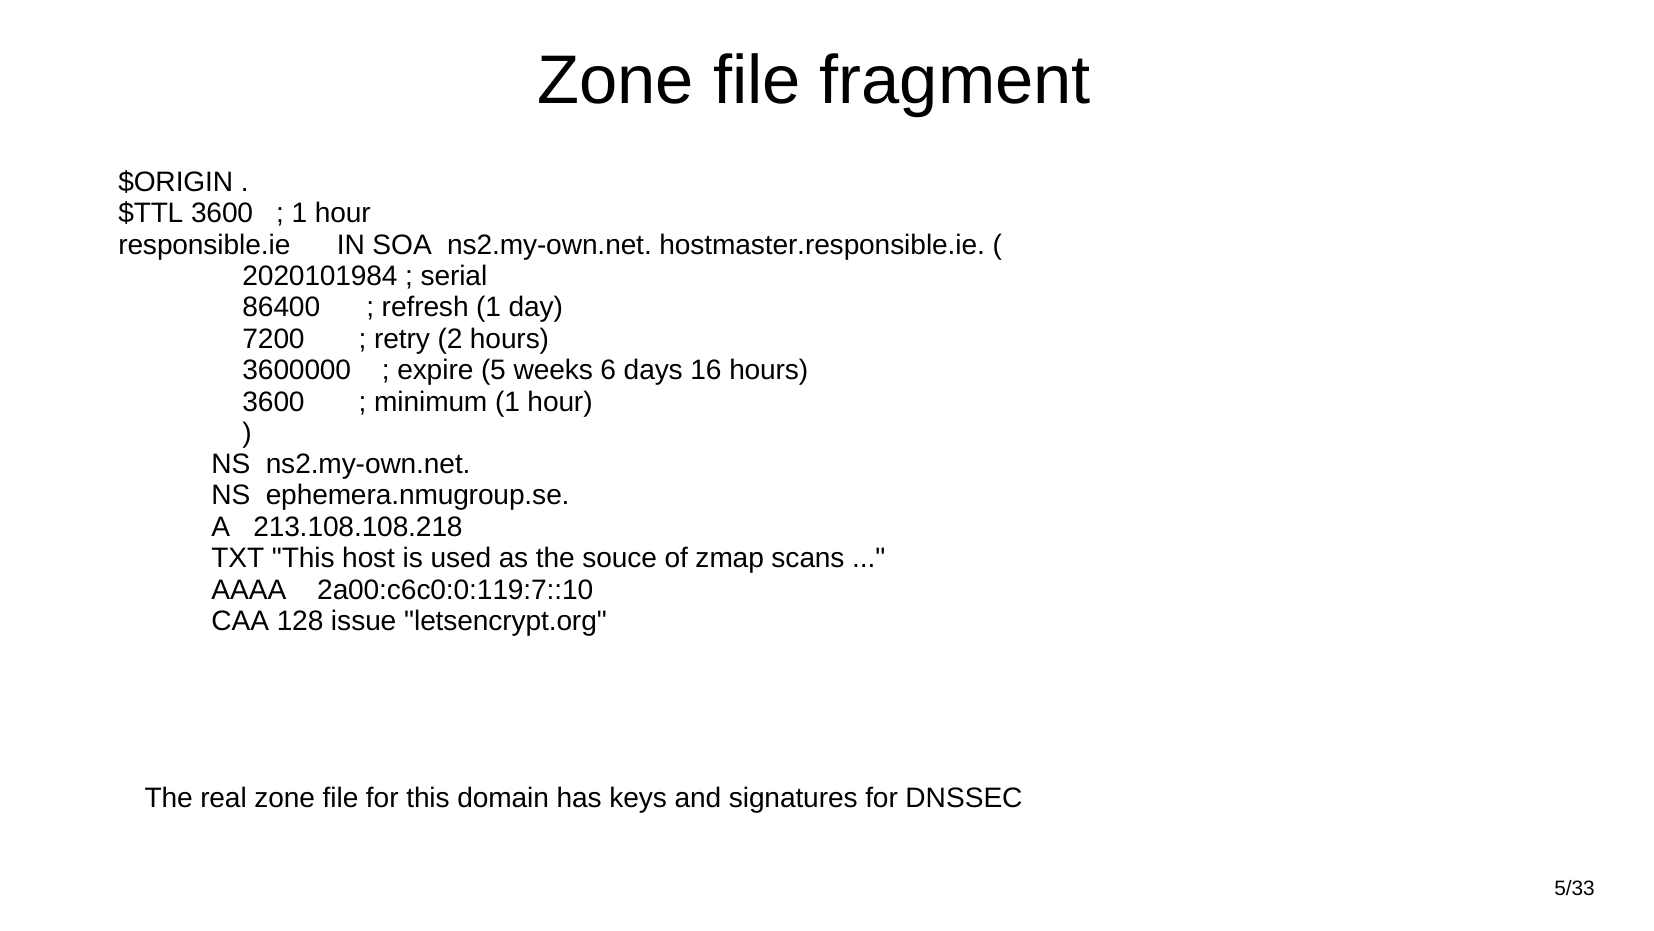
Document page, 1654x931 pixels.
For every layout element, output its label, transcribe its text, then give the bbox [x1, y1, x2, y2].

title Zone file fragment [71, 3, 1558, 158]
text_box The real zone file for this domain has keys and signatures for DNSSEC [129, 774, 1506, 842]
text_box $ORIGIN . $TTL 3600 ; 1 hour responsible.ie IN SOA ns2.my-own.net. hostmaster.responsible.ie. ( 2020101984 ; serial 86400 ; refresh (1 day) 7200 ; retry (2 hours) 3600000 ; expire (5 weeks 6 days 16 hours) 3600 ; minimum (1 hour) ) NS ns2.my-own.net. NS ephemera.nmugroup.se. A 213.108.108.218 TXT "This host is used as the souce of zmap scans ..." AAAA 2a00:c6c0:0:119:7::10 CAA 128 issue "letsencrypt.org" [103, 159, 1480, 779]
